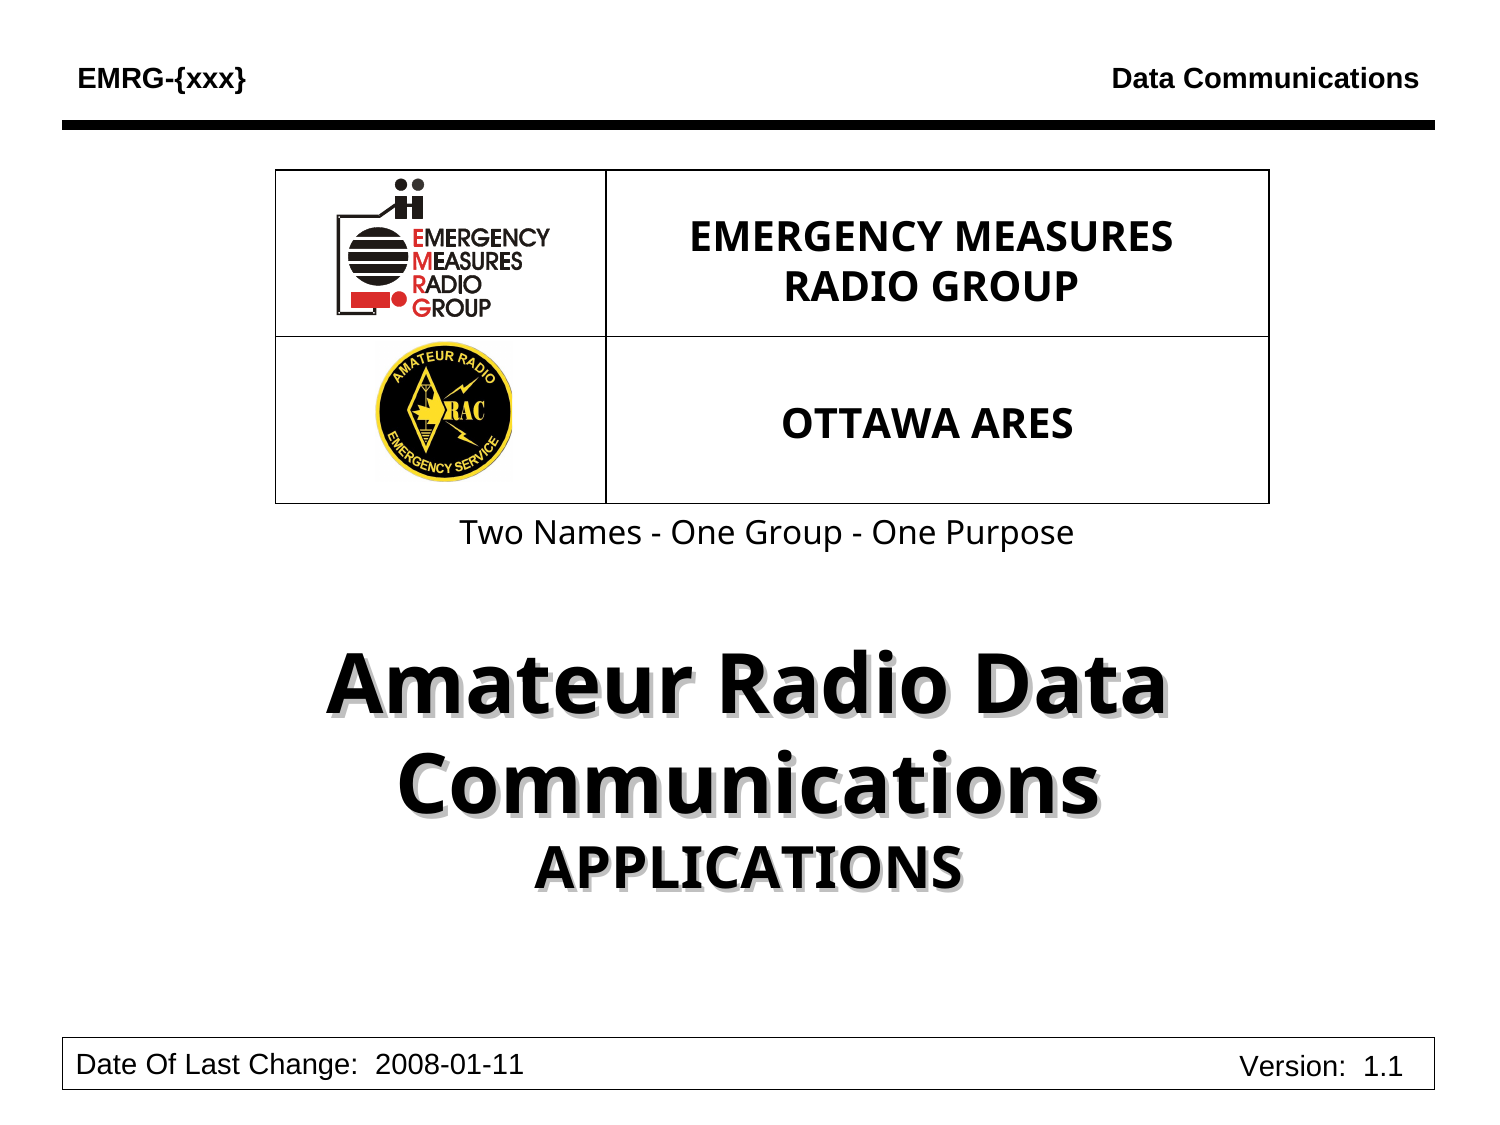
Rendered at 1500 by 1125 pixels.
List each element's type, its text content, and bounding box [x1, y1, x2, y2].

text_box Version: 1.1 [1224, 1039, 1420, 1090]
text_box Amateur Radio Data Communications APPLICATIONS [62, 622, 1435, 909]
text_box OTTAWA ARES [766, 388, 1089, 455]
text_box EMERGENCY MEASURES RADIO GROUP [637, 201, 1226, 318]
text_box Data Communications [912, 51, 1435, 103]
text_box Two Names - One Group - One Purpose [444, 503, 1091, 559]
picture [336, 178, 550, 317]
text_box EMRG-{xxx} [62, 51, 313, 103]
text_box Date Of Last Change: 2008-01-11 [60, 1037, 541, 1089]
chart [375, 341, 513, 482]
